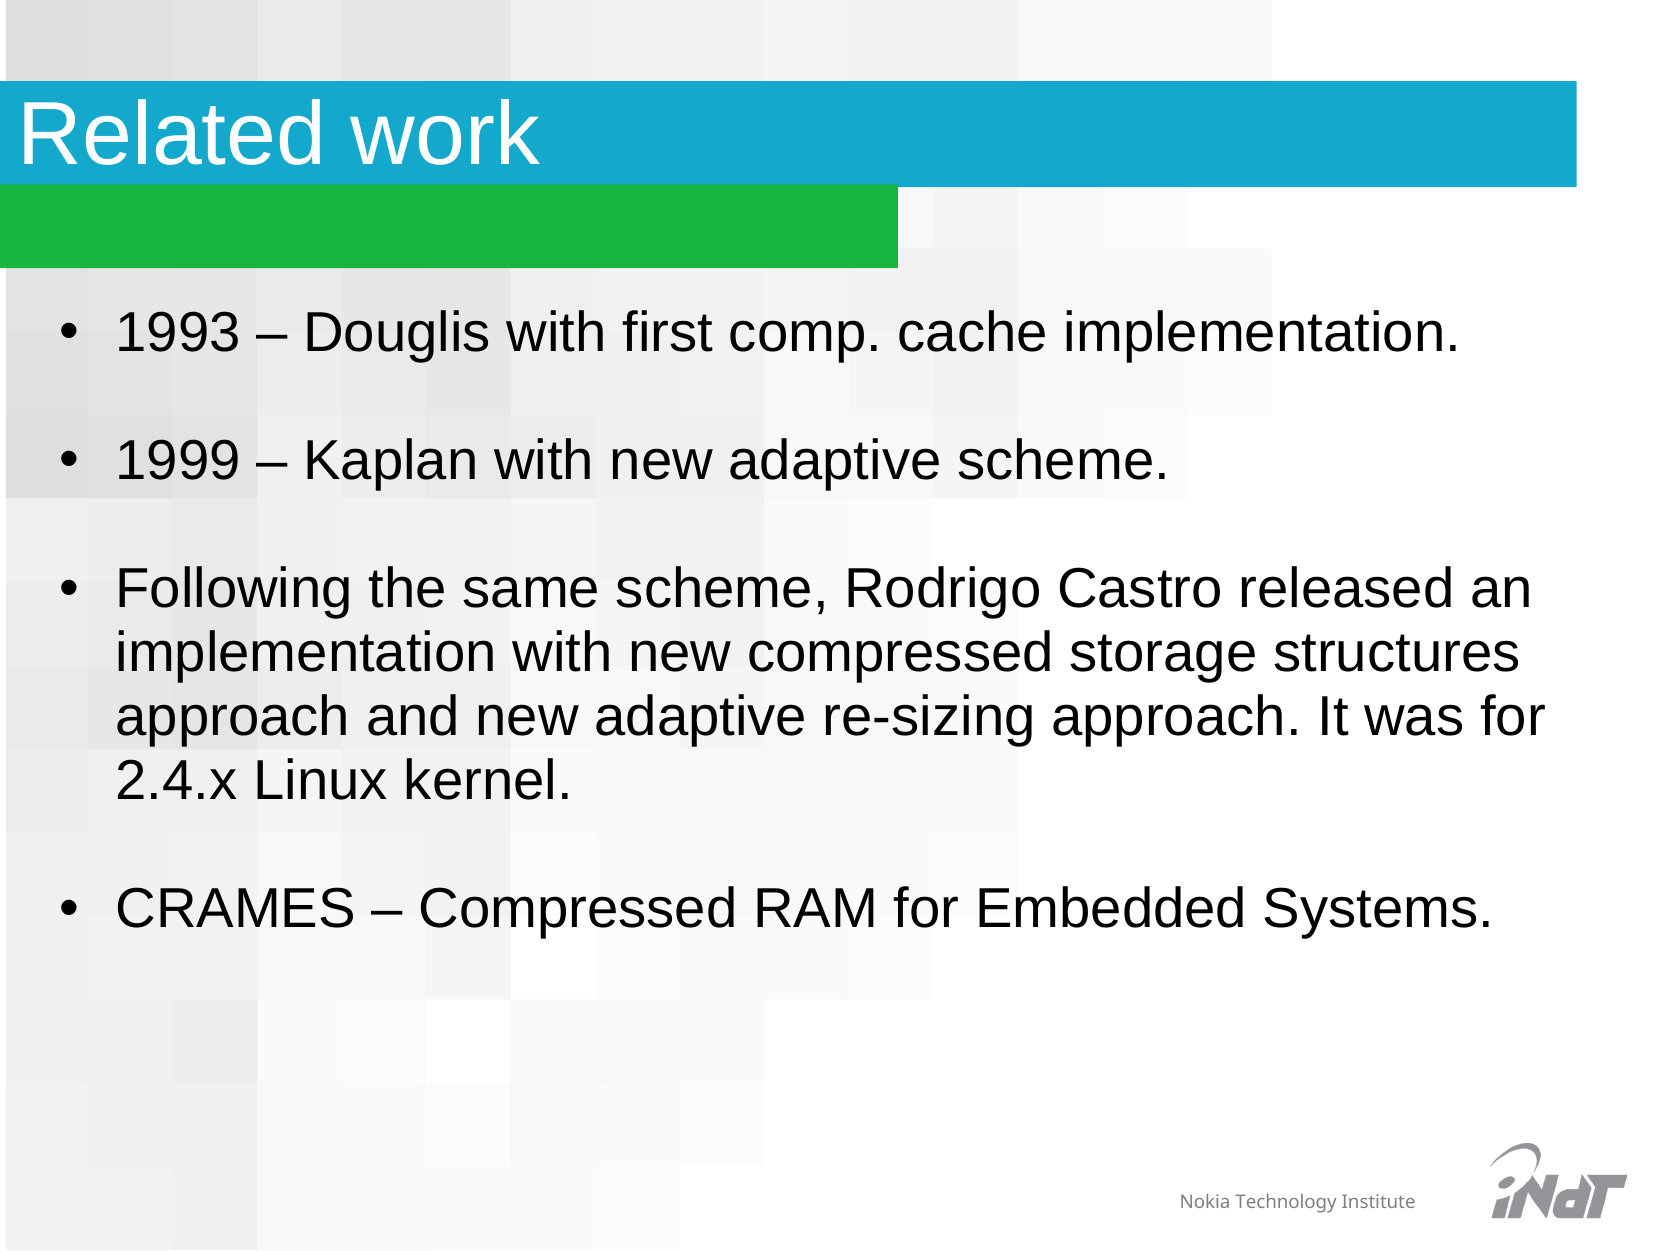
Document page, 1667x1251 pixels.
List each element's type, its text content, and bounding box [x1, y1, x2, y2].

picture [5, 0, 1667, 1251]
title Related work [0, 81, 1577, 188]
text_box [0, 184, 898, 269]
list 1993 – Douglis with first comp. cache implementation. 1999 – Kaplan with new adaptive scheme. Following the same scheme, Rodrigo Castro released an implementation with new compressed storage structures approach and new adaptive re-sizing approach. It was for 2.4.x Linux kernel. CRAMES – Compressed RAM for Embedded Systems. [40, 300, 1627, 1201]
